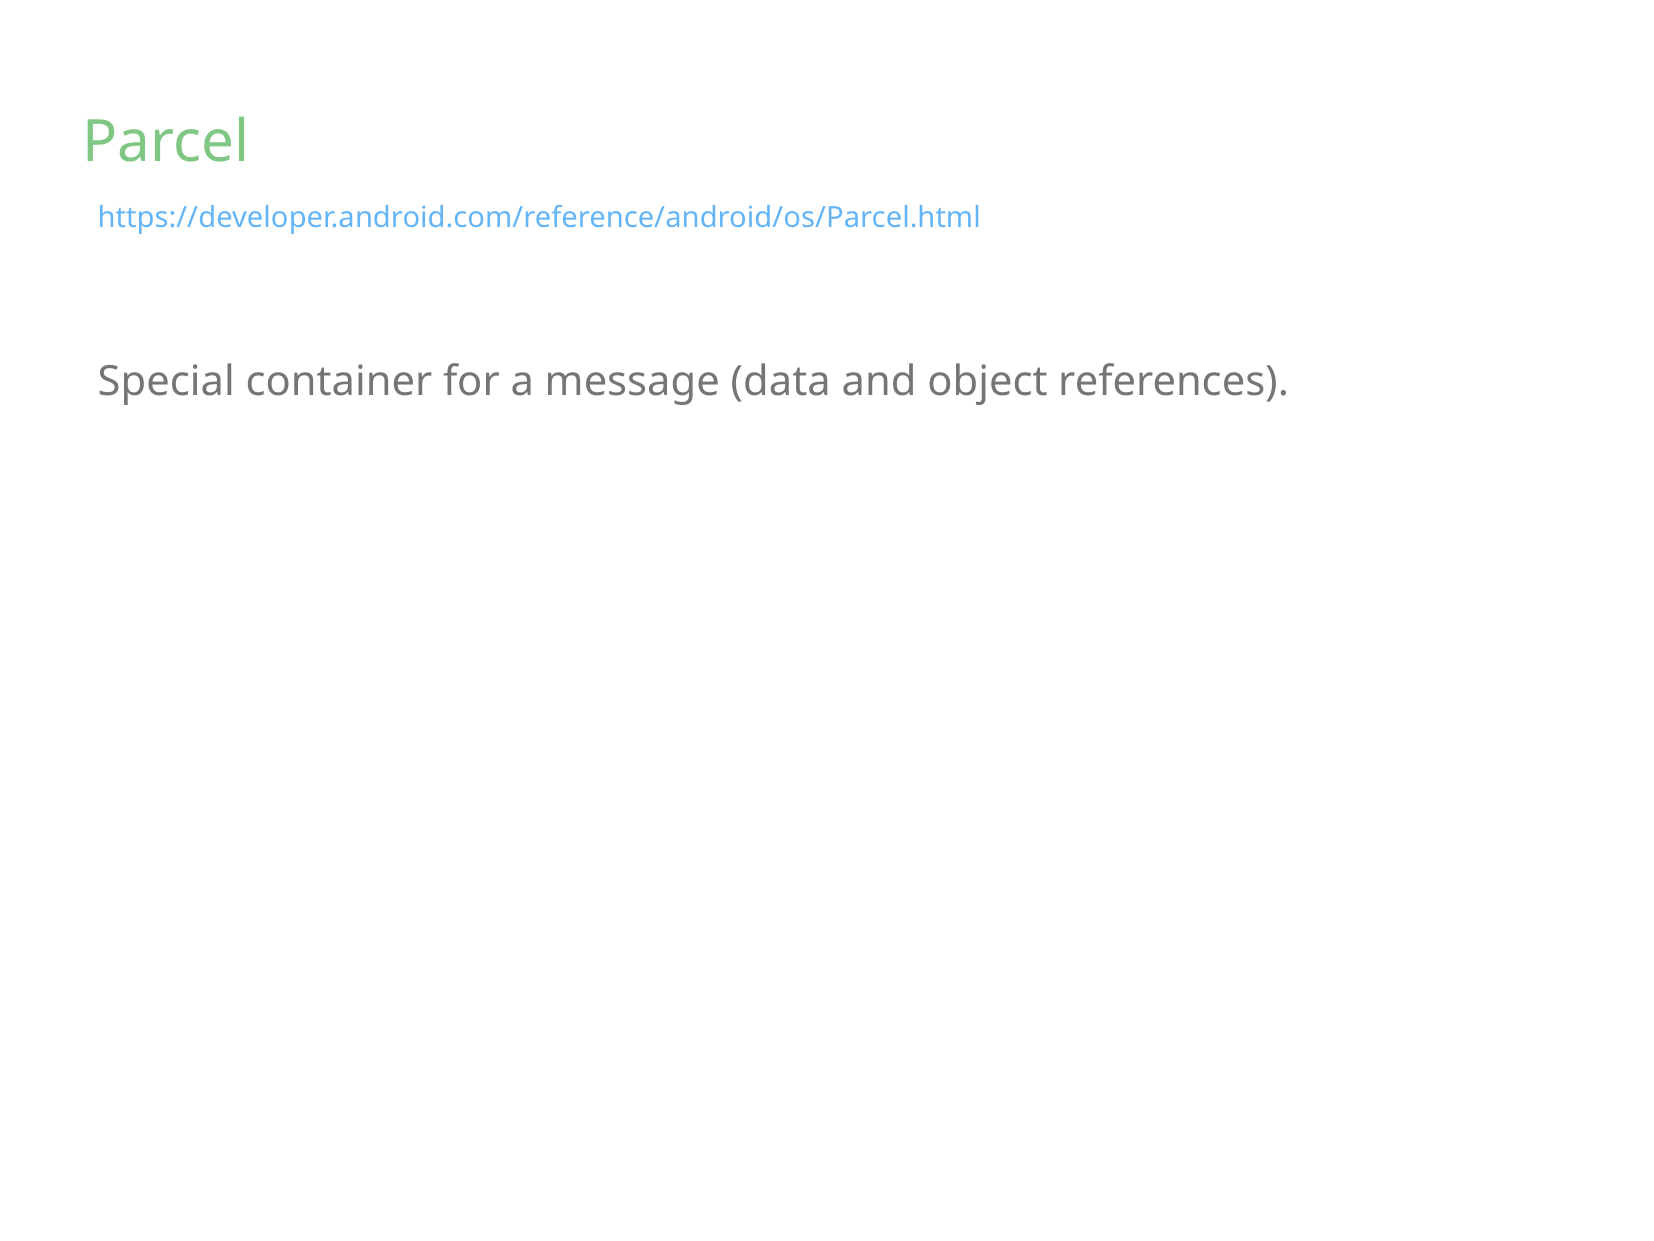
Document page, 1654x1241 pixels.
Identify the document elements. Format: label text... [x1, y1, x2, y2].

title Parcel [82, 35, 1571, 243]
text_box https://developer.android.com/reference/android/os/Parcel.html Special container for a message (data and object references). [82, 189, 1514, 384]
